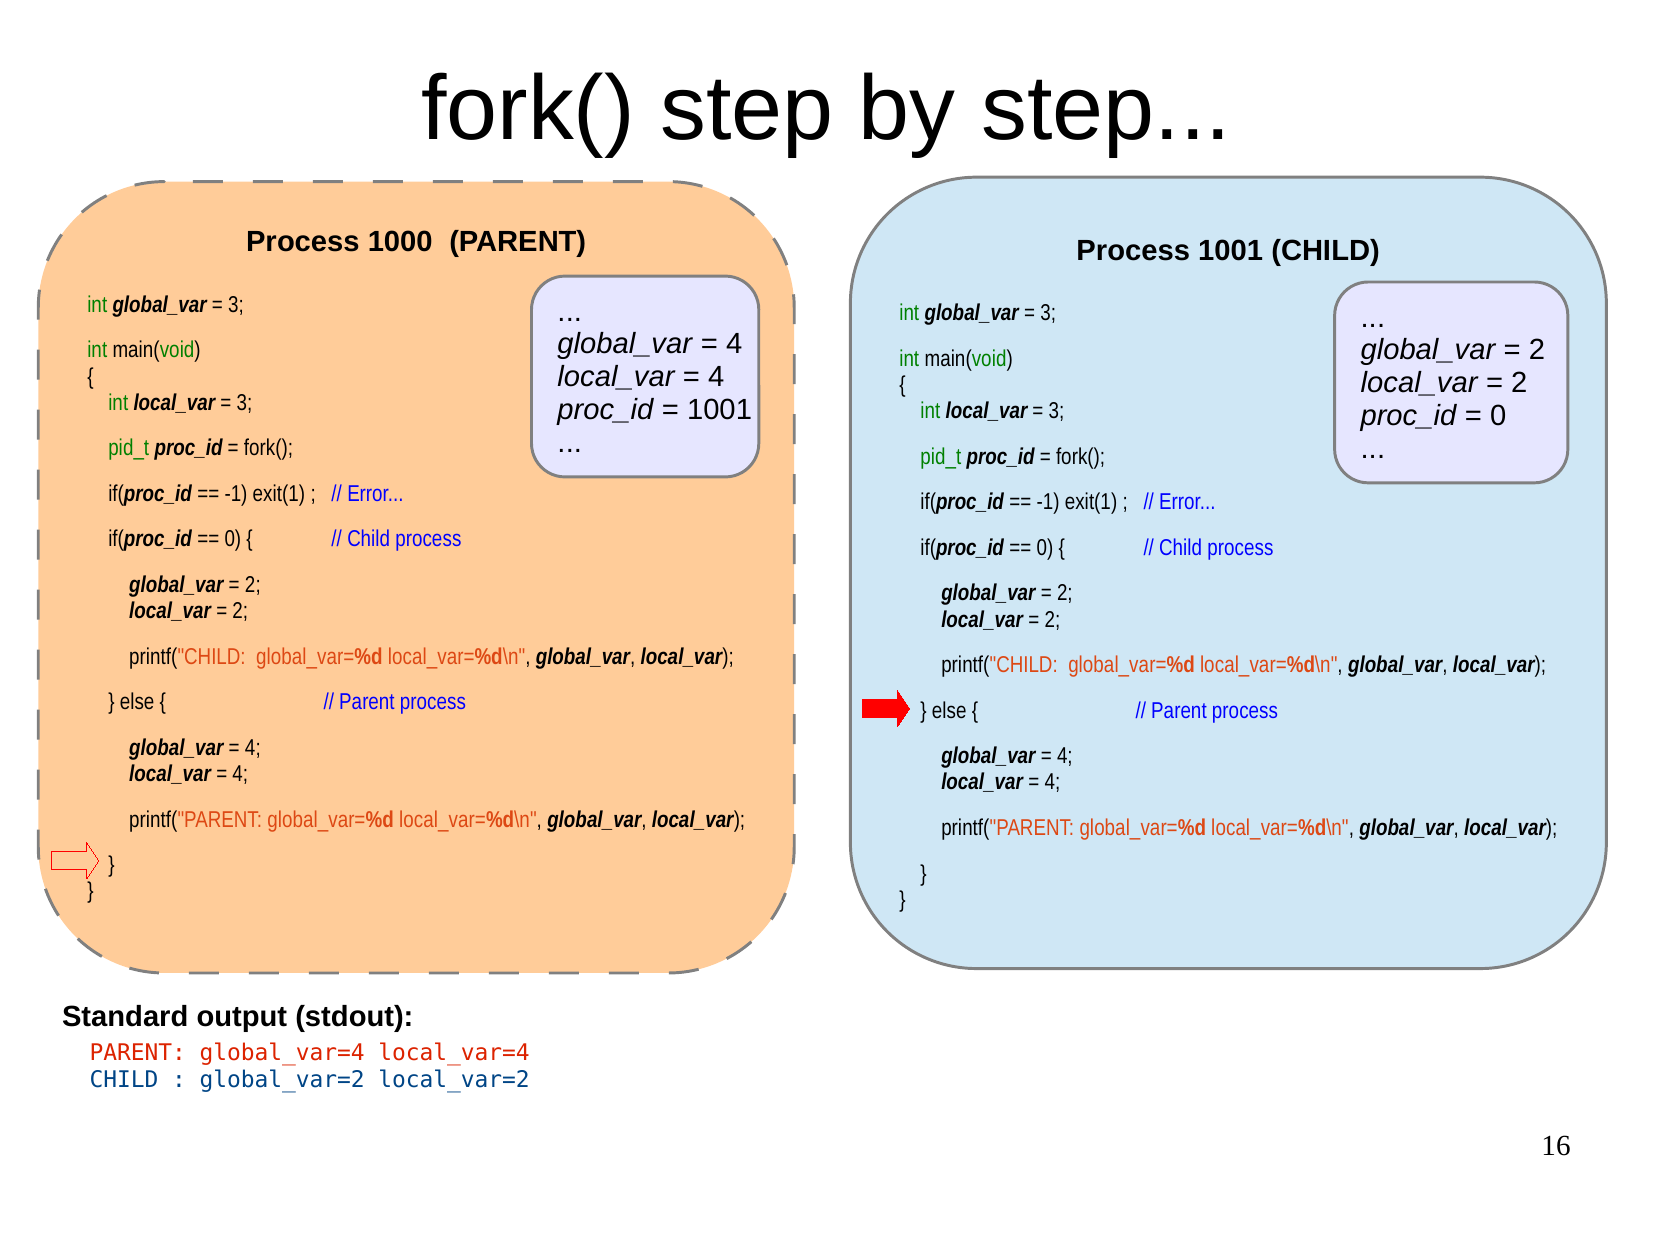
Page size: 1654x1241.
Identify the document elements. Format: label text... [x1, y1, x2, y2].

title fork() step by step... [82, 49, 1571, 166]
text_box ... global_var = 4 local_var = 4 proc_id = 1001 ... [531, 276, 759, 477]
text_box ... global_var = 2 local_var = 2 proc_id = 0 ... [1334, 281, 1568, 483]
text_box Process 1001 (CHILD) int global_var = 3; int main(void) { int local_var = 3; pid_t proc_id = fork(); if(proc_id == -1) exit(1) ; // Error... if(proc_id == 0) { // Child process global_var = 2; local_var = 2; printf("CHILD: global_var=%d local_var=%d\n", global_var, local_var); } else { // Parent process global_var = 4; local_var = 4; printf("PARENT: global_var=%d local_var=%d\n", global_var, local_var); } } [850, 177, 1607, 969]
text_box Standard output (stdout): PARENT: global_var=4 local_var=4 CHILD : global_var=2 local_var=2 [47, 992, 1619, 1193]
text_box Process 1000 (PARENT) int global_var = 3; int main(void) { int local_var = 3; pid_t proc_id = fork(); if(proc_id == -1) exit(1) ; // Error... if(proc_id == 0) { // Child process global_var = 2; local_var = 2; printf("CHILD: global_var=%d local_var=%d\n", global_var, local_var); } else { // Parent process global_var = 4; local_var = 4; printf("PARENT: global_var=%d local_var=%d\n", global_var, local_var); } } [38, 181, 795, 973]
text_box [862, 690, 910, 727]
